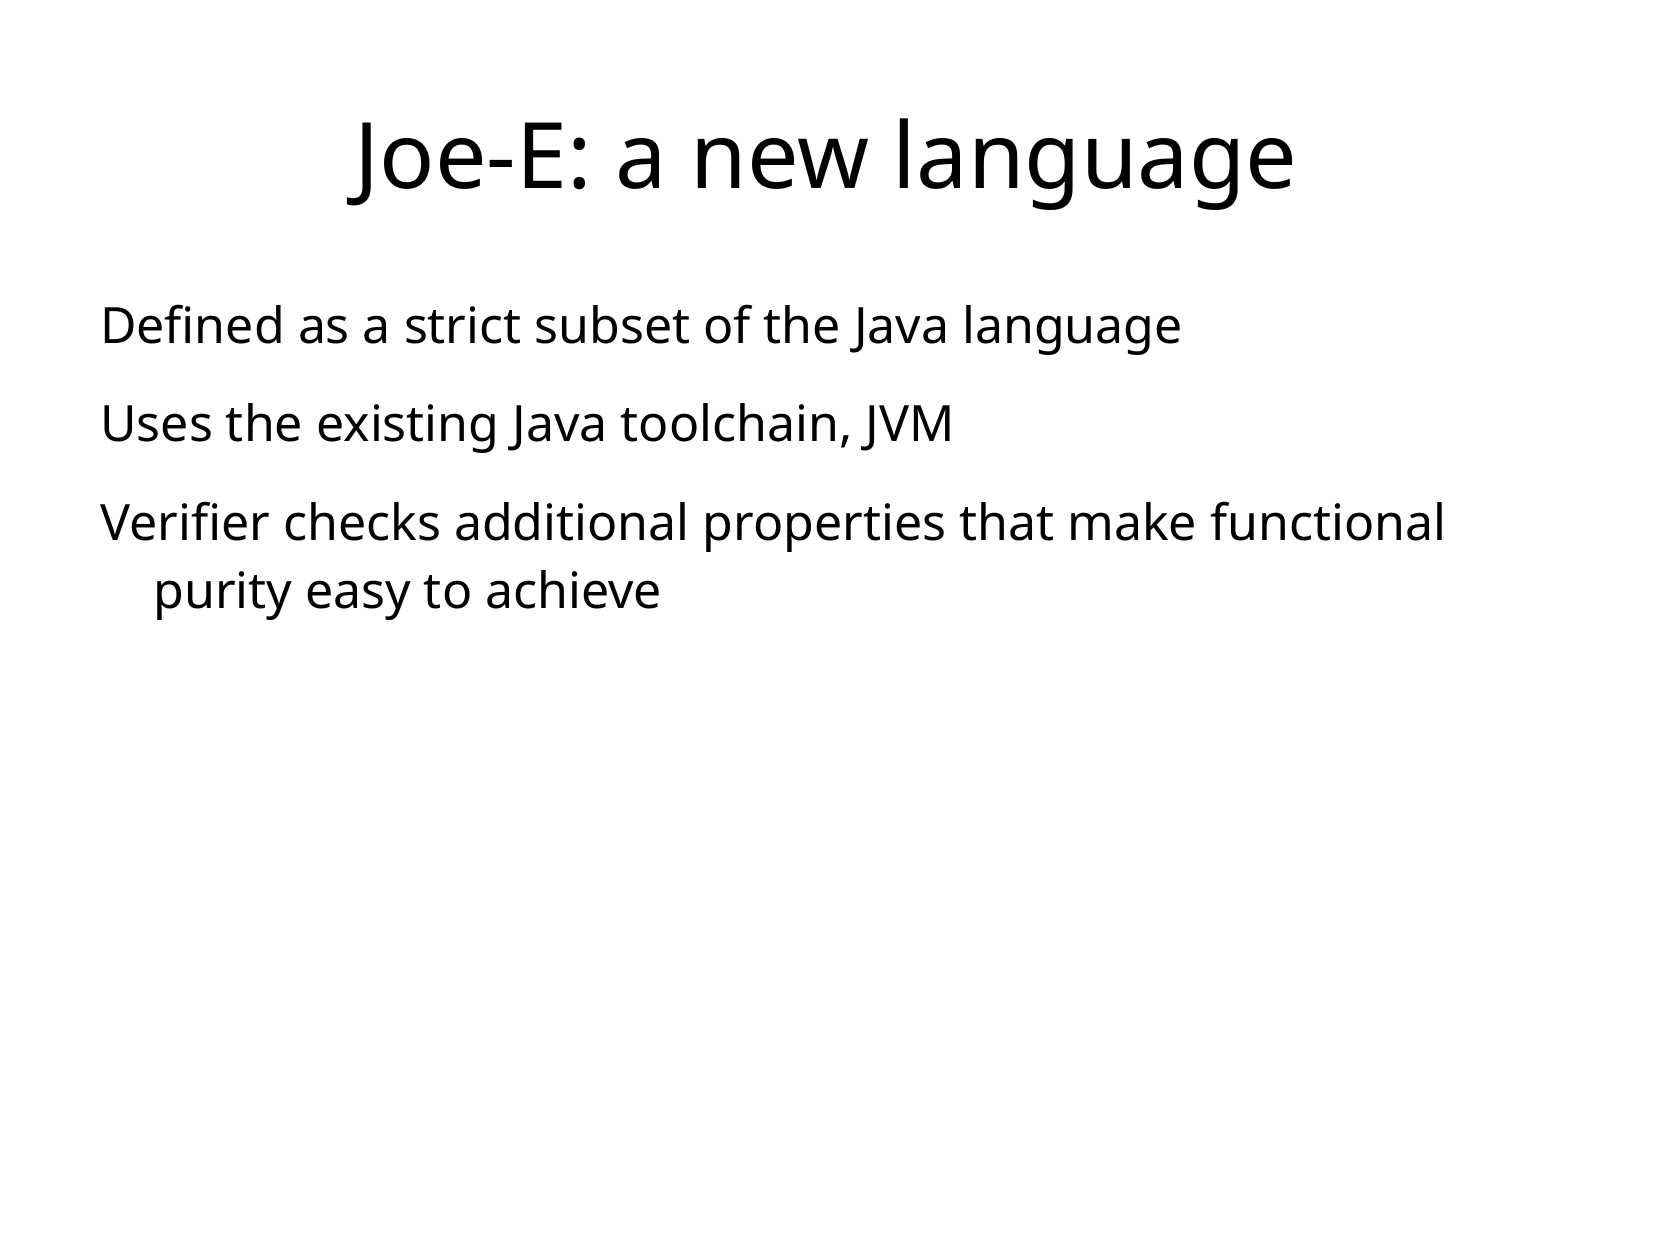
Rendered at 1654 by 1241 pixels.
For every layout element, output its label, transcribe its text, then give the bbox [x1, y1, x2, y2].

list Defined as a strict subset of the Java language Uses the existing Java toolchain, JVM Verifier checks additional properties that make functional purity easy to achieve [82, 290, 1571, 1094]
title Joe-E: a new language [82, 56, 1571, 250]
